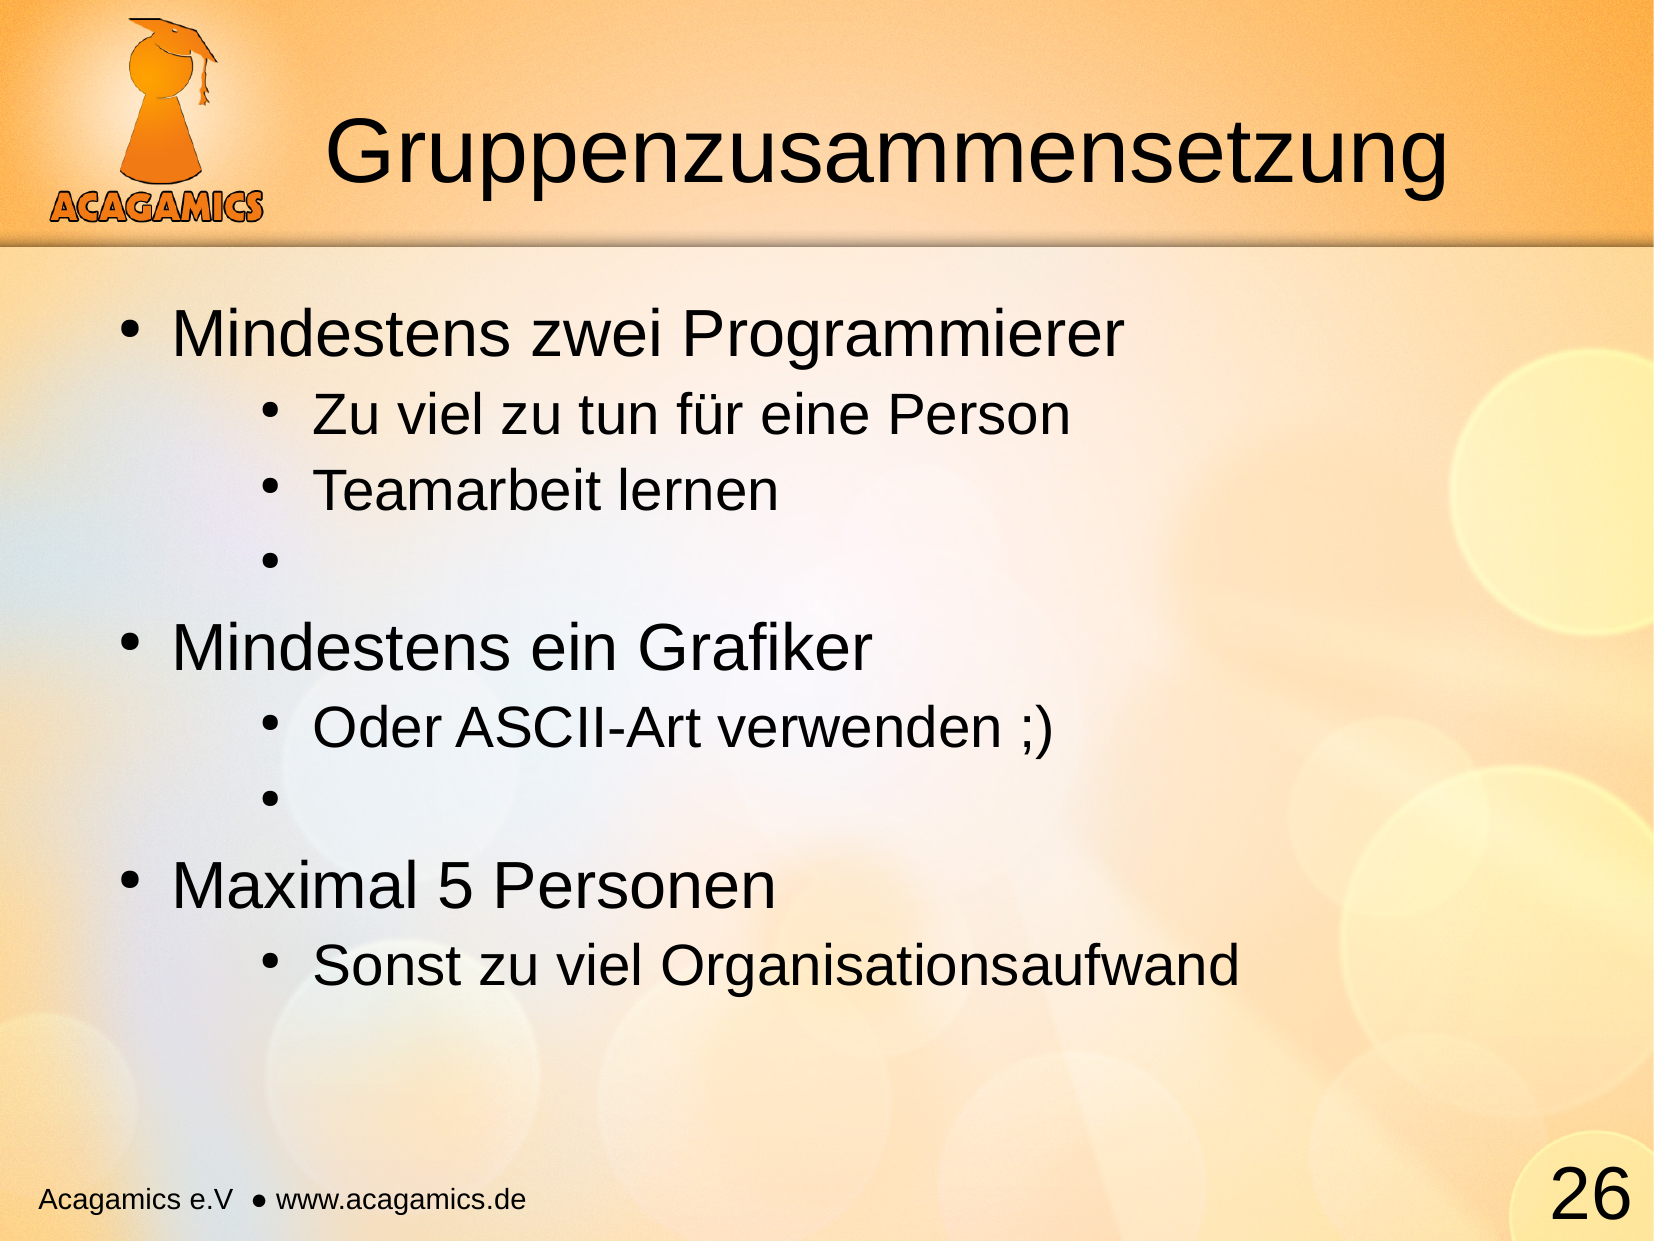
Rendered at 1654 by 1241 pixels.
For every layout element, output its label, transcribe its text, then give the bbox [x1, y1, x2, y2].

text_box [1517, 1151, 1654, 1241]
list Mindestens zwei Programmierer Zu viel zu tun für eine Person Teamarbeit lernen Mindestens ein Grafiker Oder ASCII-Art verwenden ;) Maximal 5 Personen Sonst zu viel Organisationsaufwand [82, 290, 1571, 1109]
title Gruppenzusammensetzung [324, 76, 1571, 216]
